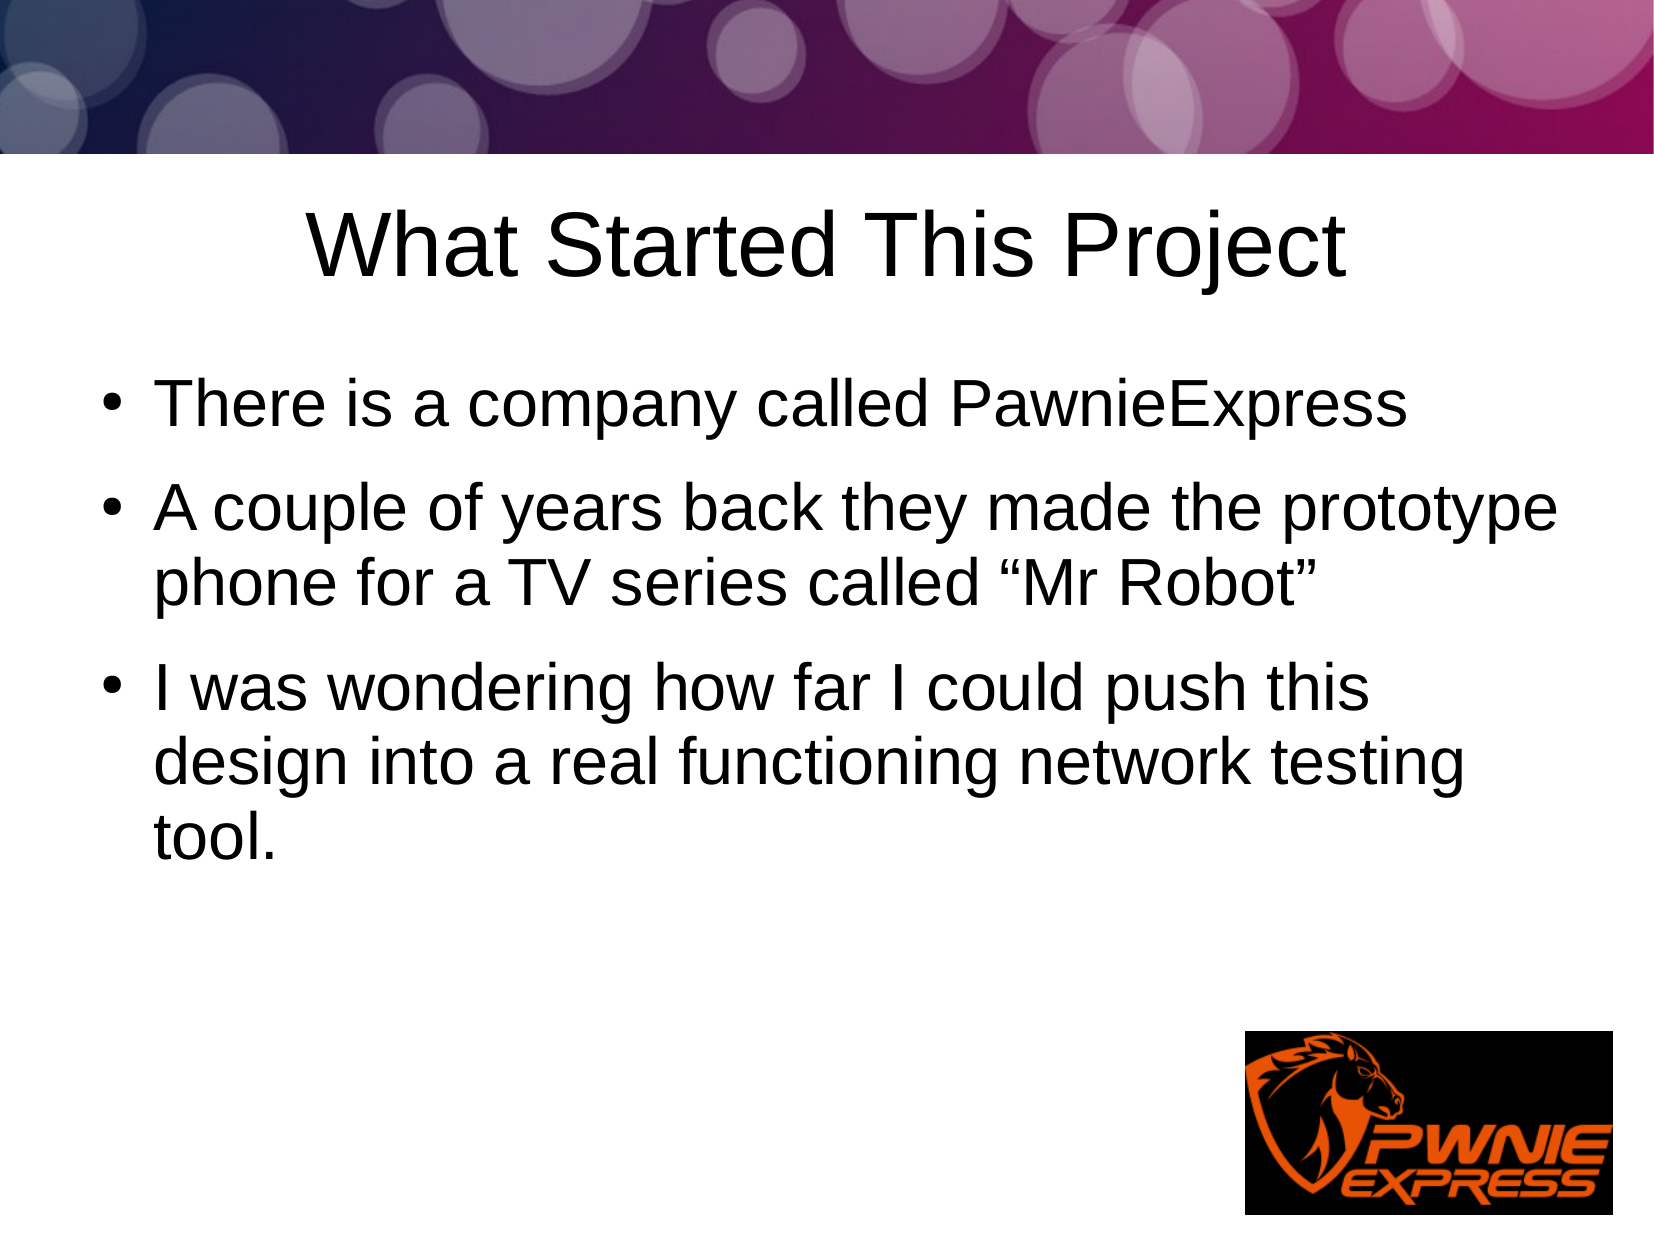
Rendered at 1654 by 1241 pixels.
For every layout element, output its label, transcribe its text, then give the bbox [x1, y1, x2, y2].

title What Started This Project [82, 159, 1571, 331]
list There is a company called PawnieExpress A couple of years back they made the prototype phone for a TV series called “Mr Robot” I was wondering how far I could push this design into a real functioning network testing tool. [82, 366, 1571, 1087]
picture [0, 0, 1654, 154]
picture [1245, 1031, 1613, 1216]
